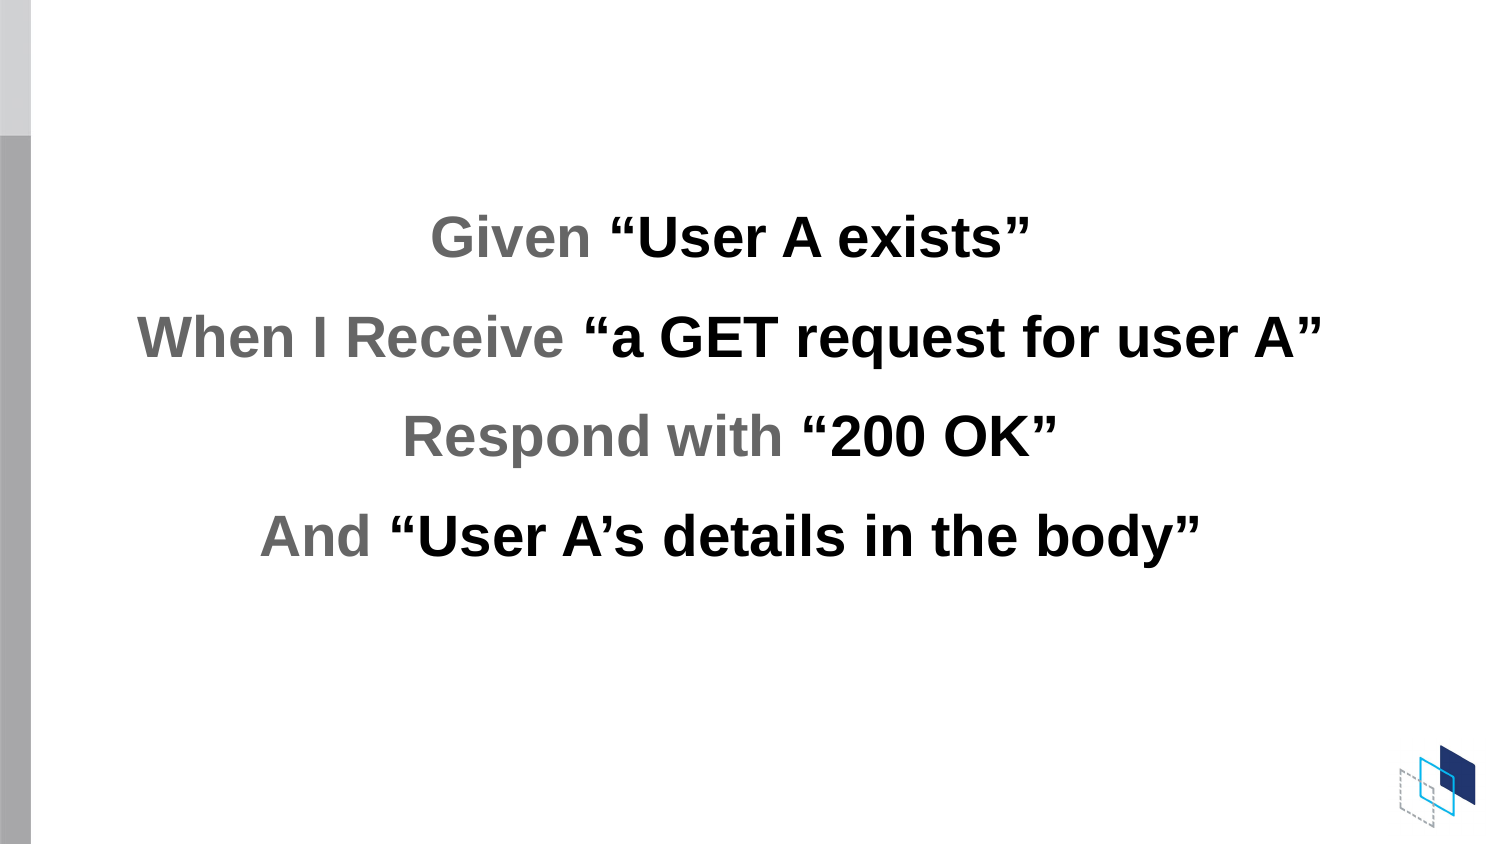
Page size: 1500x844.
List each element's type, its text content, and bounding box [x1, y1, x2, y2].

list Given “User A exists” When I Receive “a GET request for user A” Respond with “200 OK” And “User A’s details in the body” [75, 127, 1389, 739]
picture [0, 0, 37, 844]
picture [1388, 738, 1486, 836]
